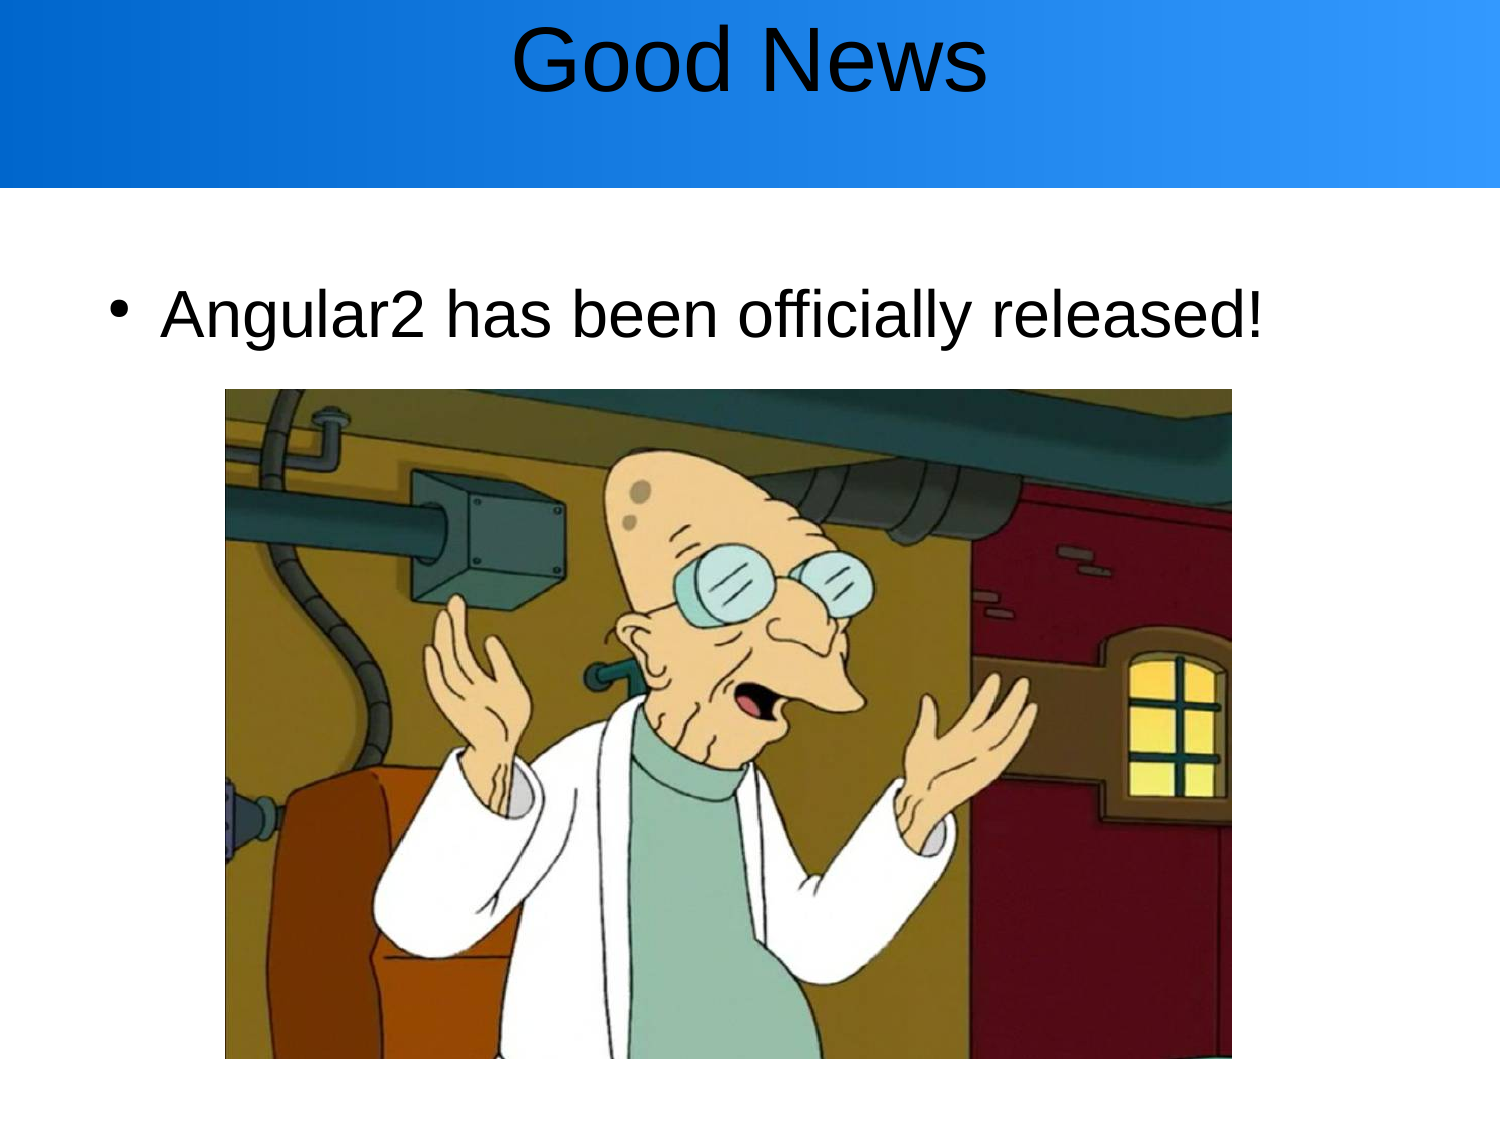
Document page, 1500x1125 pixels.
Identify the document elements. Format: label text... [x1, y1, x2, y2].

picture [225, 389, 1232, 1059]
title Good News [0, 0, 1500, 188]
list Angular2 has been officially released! [75, 263, 1425, 1006]
